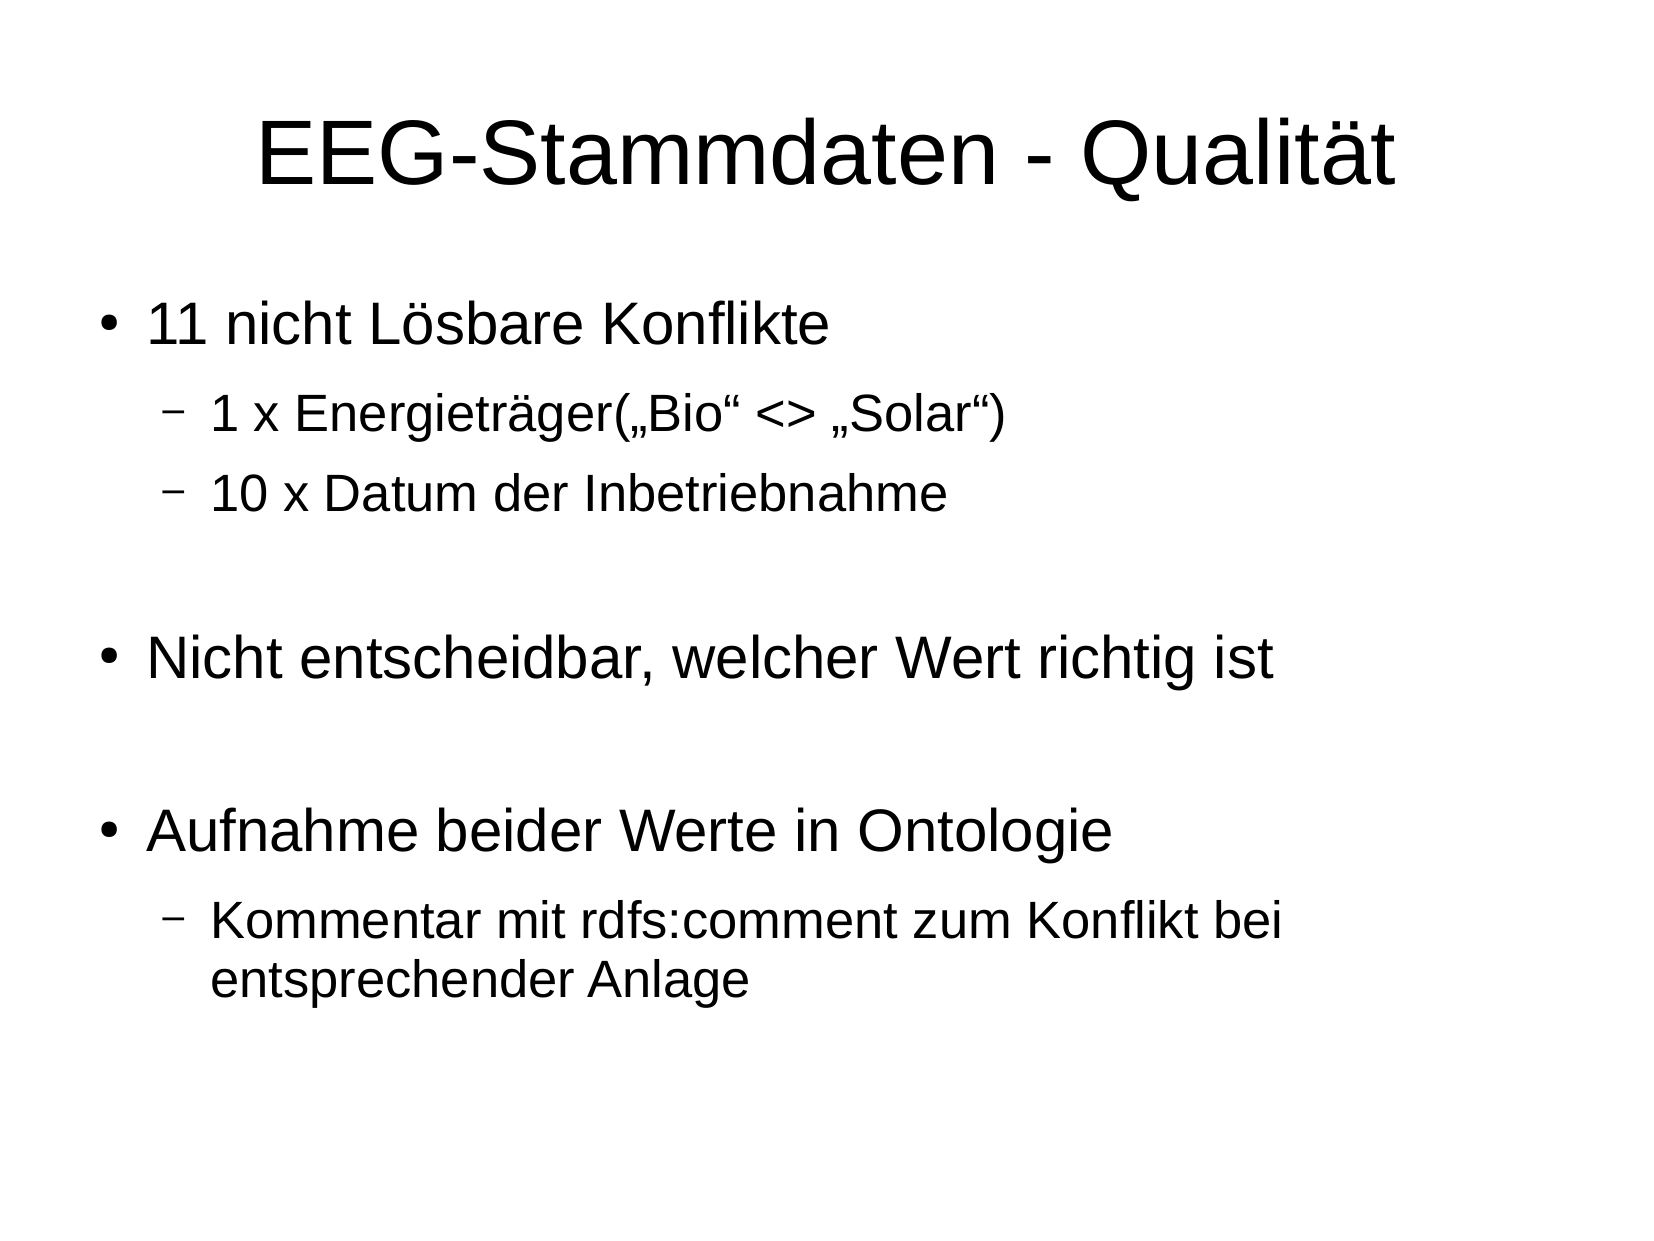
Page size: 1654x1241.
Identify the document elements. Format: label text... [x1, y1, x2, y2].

list 11 nicht Lösbare Konflikte 1 x Energieträger(„Bio“ <> „Solar“) 10 x Datum der Inbetriebnahme Nicht entscheidbar, welcher Wert richtig ist Aufnahme beider Werte in Ontologie Kommentar mit rdfs:comment zum Konflikt bei entsprechender Anlage [82, 290, 1571, 1010]
title EEG-Stammdaten - Qualität [82, 49, 1571, 257]
